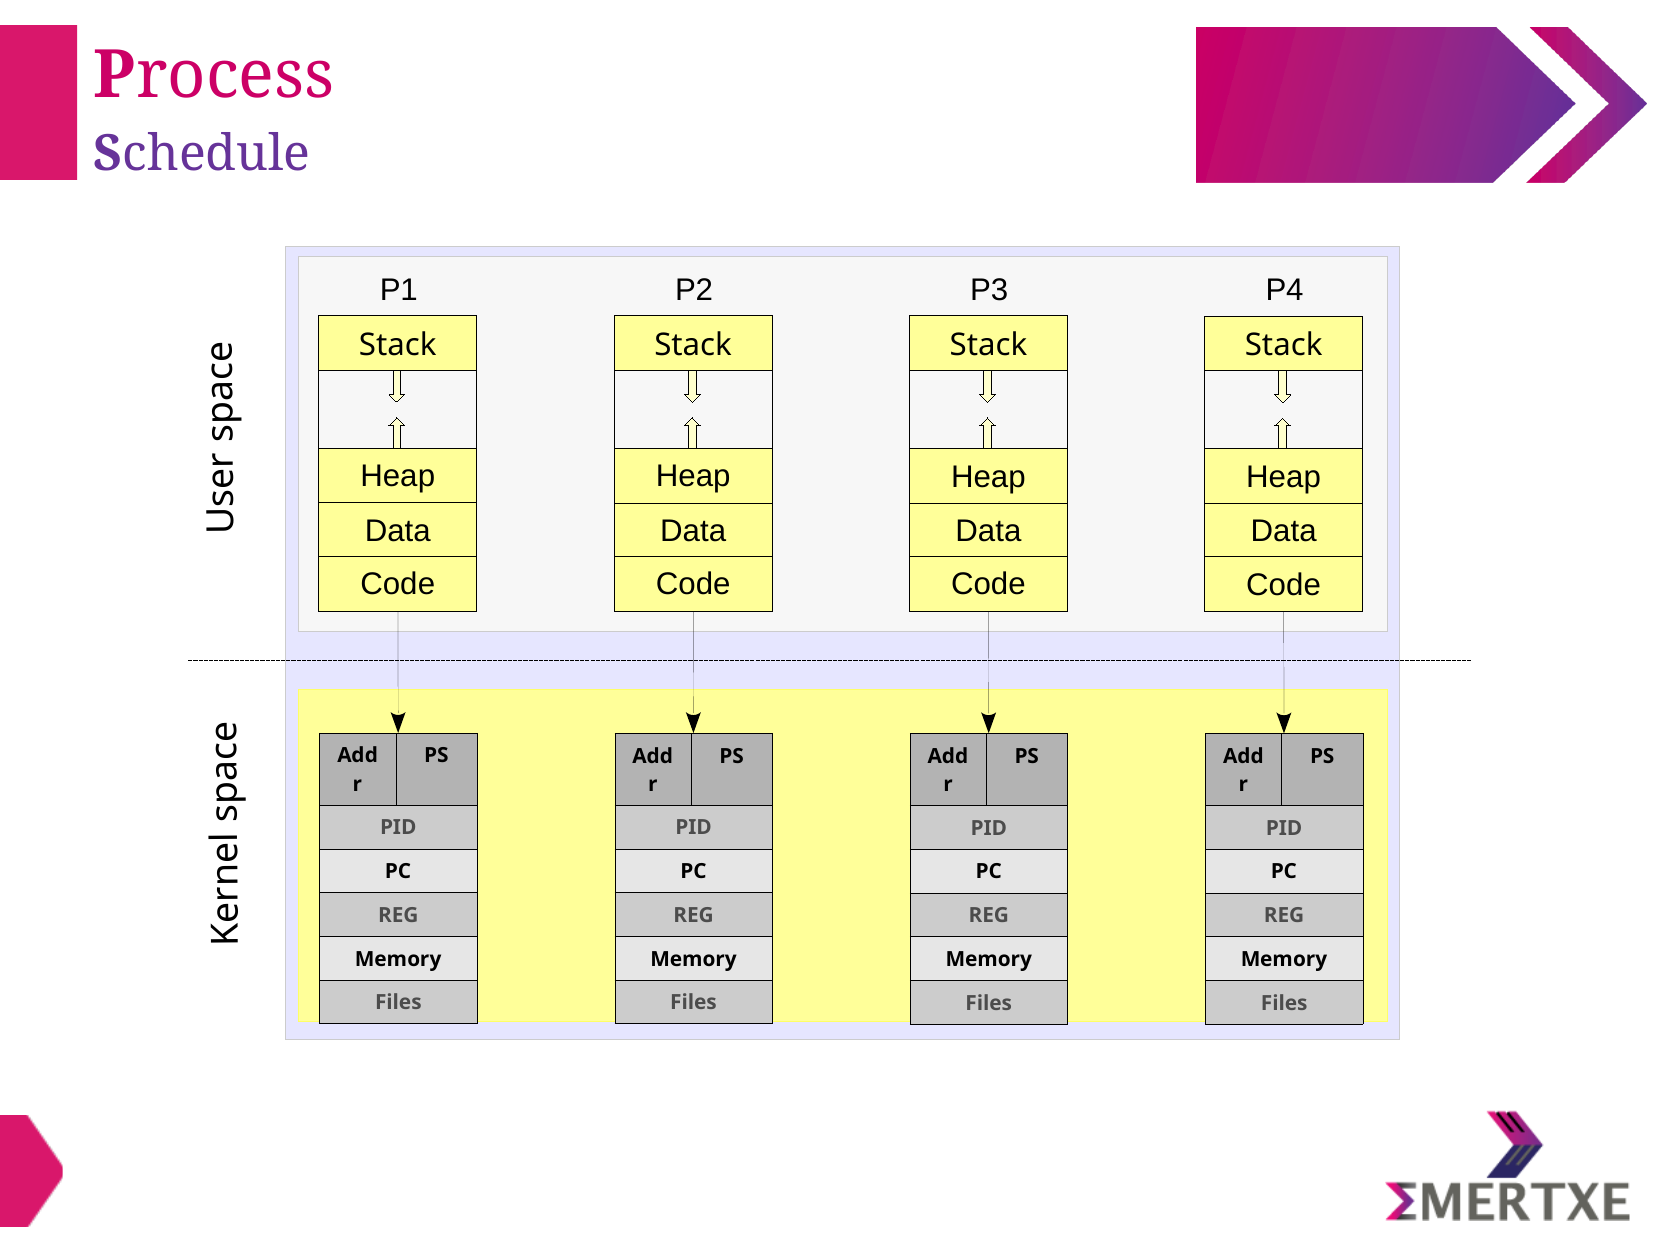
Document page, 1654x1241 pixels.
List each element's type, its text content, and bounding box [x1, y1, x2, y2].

text_box Heap [1204, 448, 1363, 503]
table_cell REG [616, 893, 772, 936]
table_cell Memory [320, 937, 477, 980]
table_header PS [692, 734, 772, 805]
table_cell PC [320, 850, 477, 892]
table_cell REG [320, 893, 477, 936]
title Process Schedule [93, 2, 1571, 210]
picture [1385, 1107, 1631, 1221]
text_box Heap [614, 448, 773, 503]
table_cell PID [911, 806, 1067, 849]
picture [1571, 27, 1647, 183]
table_header PS [987, 734, 1067, 805]
table_header PS [1282, 734, 1363, 805]
table_cell Memory [911, 937, 1067, 980]
text_box Data [1204, 503, 1363, 556]
table_cell PID [1206, 806, 1363, 849]
text_box Heap [318, 448, 477, 502]
text_box P4 [1250, 265, 1320, 316]
table_header PS [397, 734, 477, 805]
table_cell Memory [1206, 937, 1363, 980]
table_cell PID [616, 806, 772, 849]
table_cell Files [911, 981, 1067, 1024]
table_header Addr [911, 734, 986, 805]
text_box Data [909, 503, 1068, 556]
text_box P1 [364, 264, 435, 315]
table_cell PC [911, 850, 1067, 893]
text_box User space [183, 268, 248, 550]
table_cell REG [1206, 894, 1363, 936]
table_cell PID [320, 806, 477, 849]
table_cell Files [320, 981, 477, 1023]
table_header Addr [616, 734, 691, 805]
text_box Code [318, 556, 477, 612]
text_box P3 [955, 265, 1025, 315]
table_cell REG [911, 894, 1067, 936]
text_box P2 [660, 265, 730, 315]
text_box Stack [909, 315, 1068, 370]
table_cell PC [616, 850, 772, 892]
text_box Code [614, 556, 773, 612]
table_cell Memory [616, 937, 772, 980]
table_cell Files [1206, 981, 1363, 1024]
text_box Stack [318, 315, 477, 370]
text_box Stack [614, 315, 773, 370]
table_cell PC [1206, 850, 1363, 893]
text_box Code [1204, 556, 1363, 612]
text_box [285, 246, 1400, 1040]
table_cell Files [616, 981, 772, 1023]
table_header Addr [320, 734, 396, 805]
text_box Heap [909, 448, 1068, 503]
text_box Stack [1204, 316, 1363, 370]
text_box Data [614, 503, 773, 556]
text_box Kernel space [188, 701, 293, 962]
text_box Code [909, 556, 1068, 612]
text_box Data [318, 502, 477, 556]
table_header Addr [1206, 734, 1281, 805]
